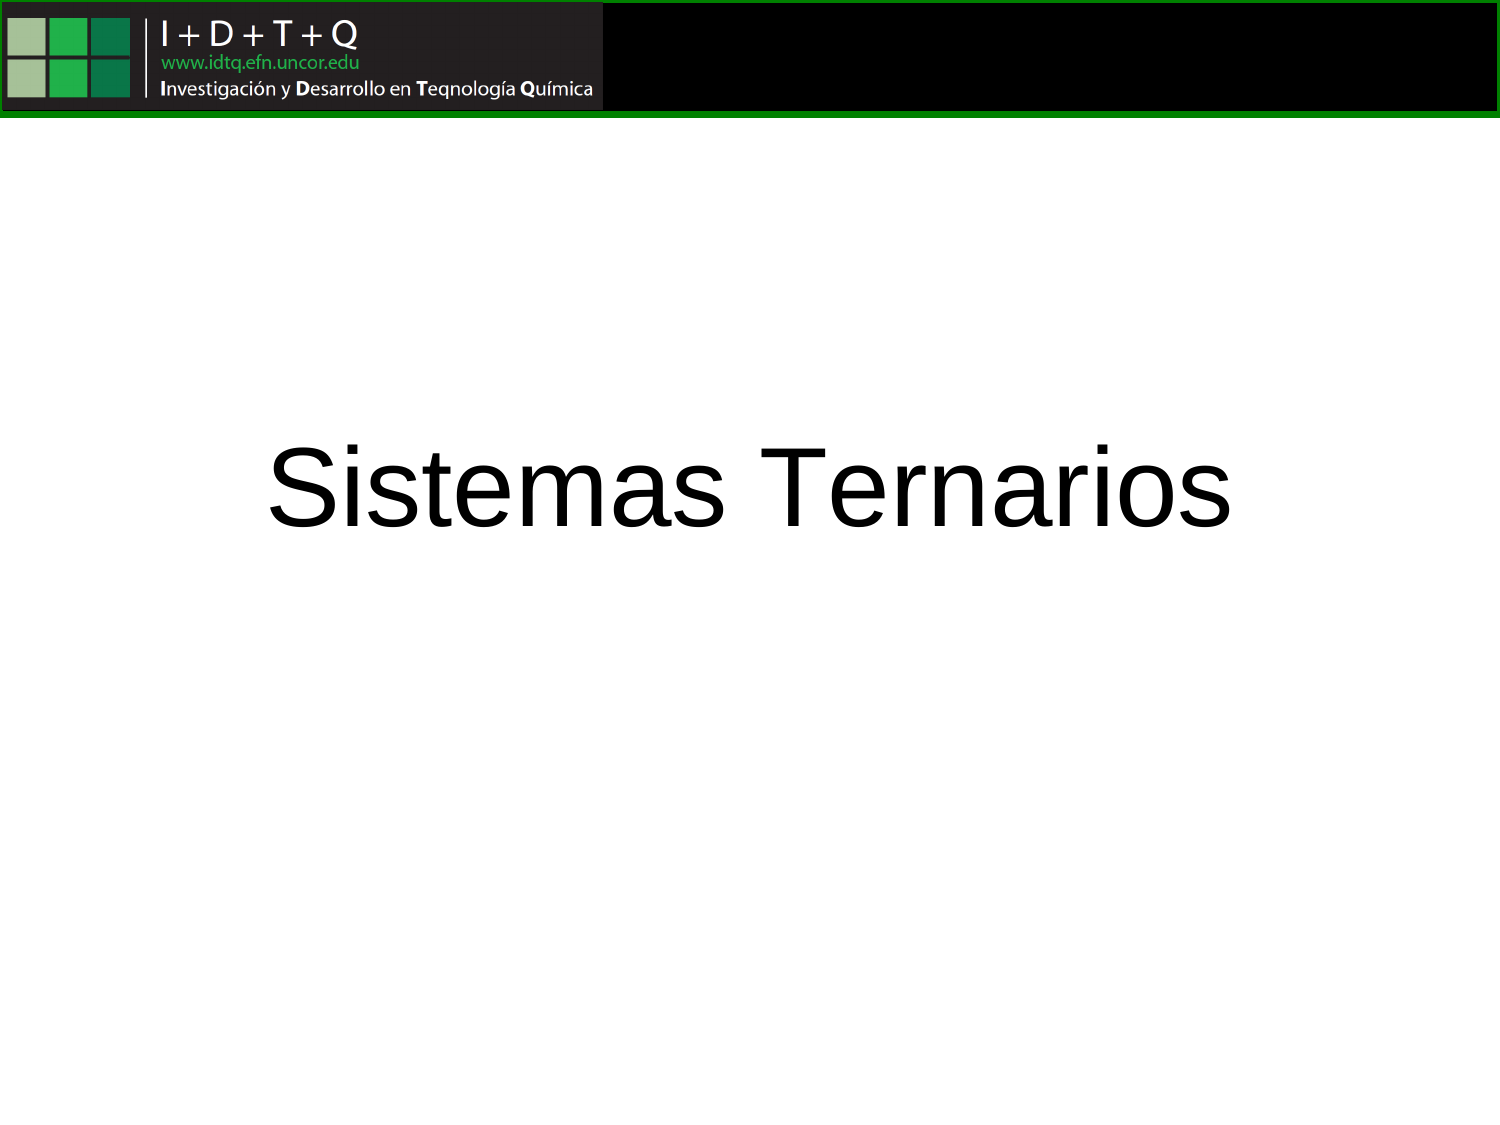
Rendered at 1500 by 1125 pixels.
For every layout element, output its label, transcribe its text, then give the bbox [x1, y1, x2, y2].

title Sistemas Ternarios [75, 387, 1426, 576]
picture [2, 2, 603, 110]
